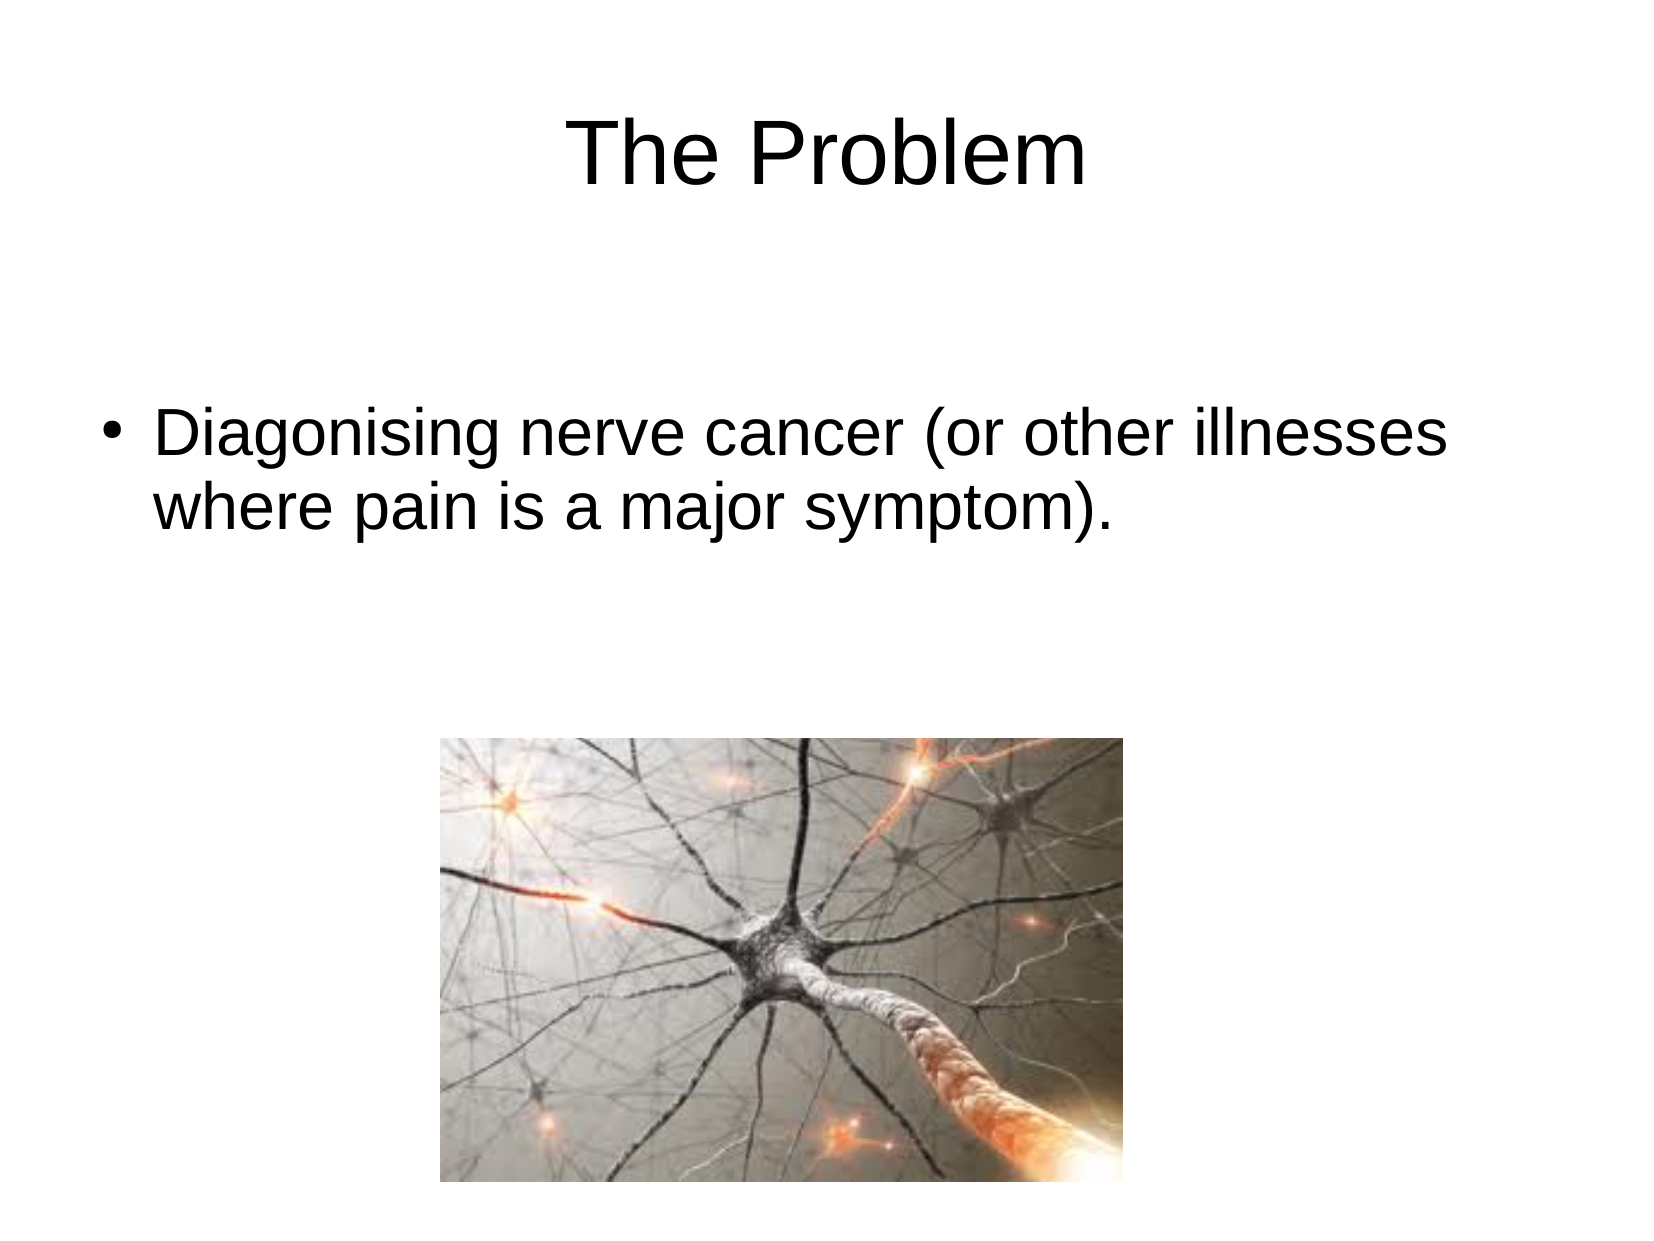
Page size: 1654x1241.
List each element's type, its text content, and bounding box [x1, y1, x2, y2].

list Diagonising nerve cancer (or other illnesses where pain is a major symptom). [82, 290, 1571, 1109]
picture [440, 738, 1123, 1182]
title The Problem [82, 49, 1571, 257]
